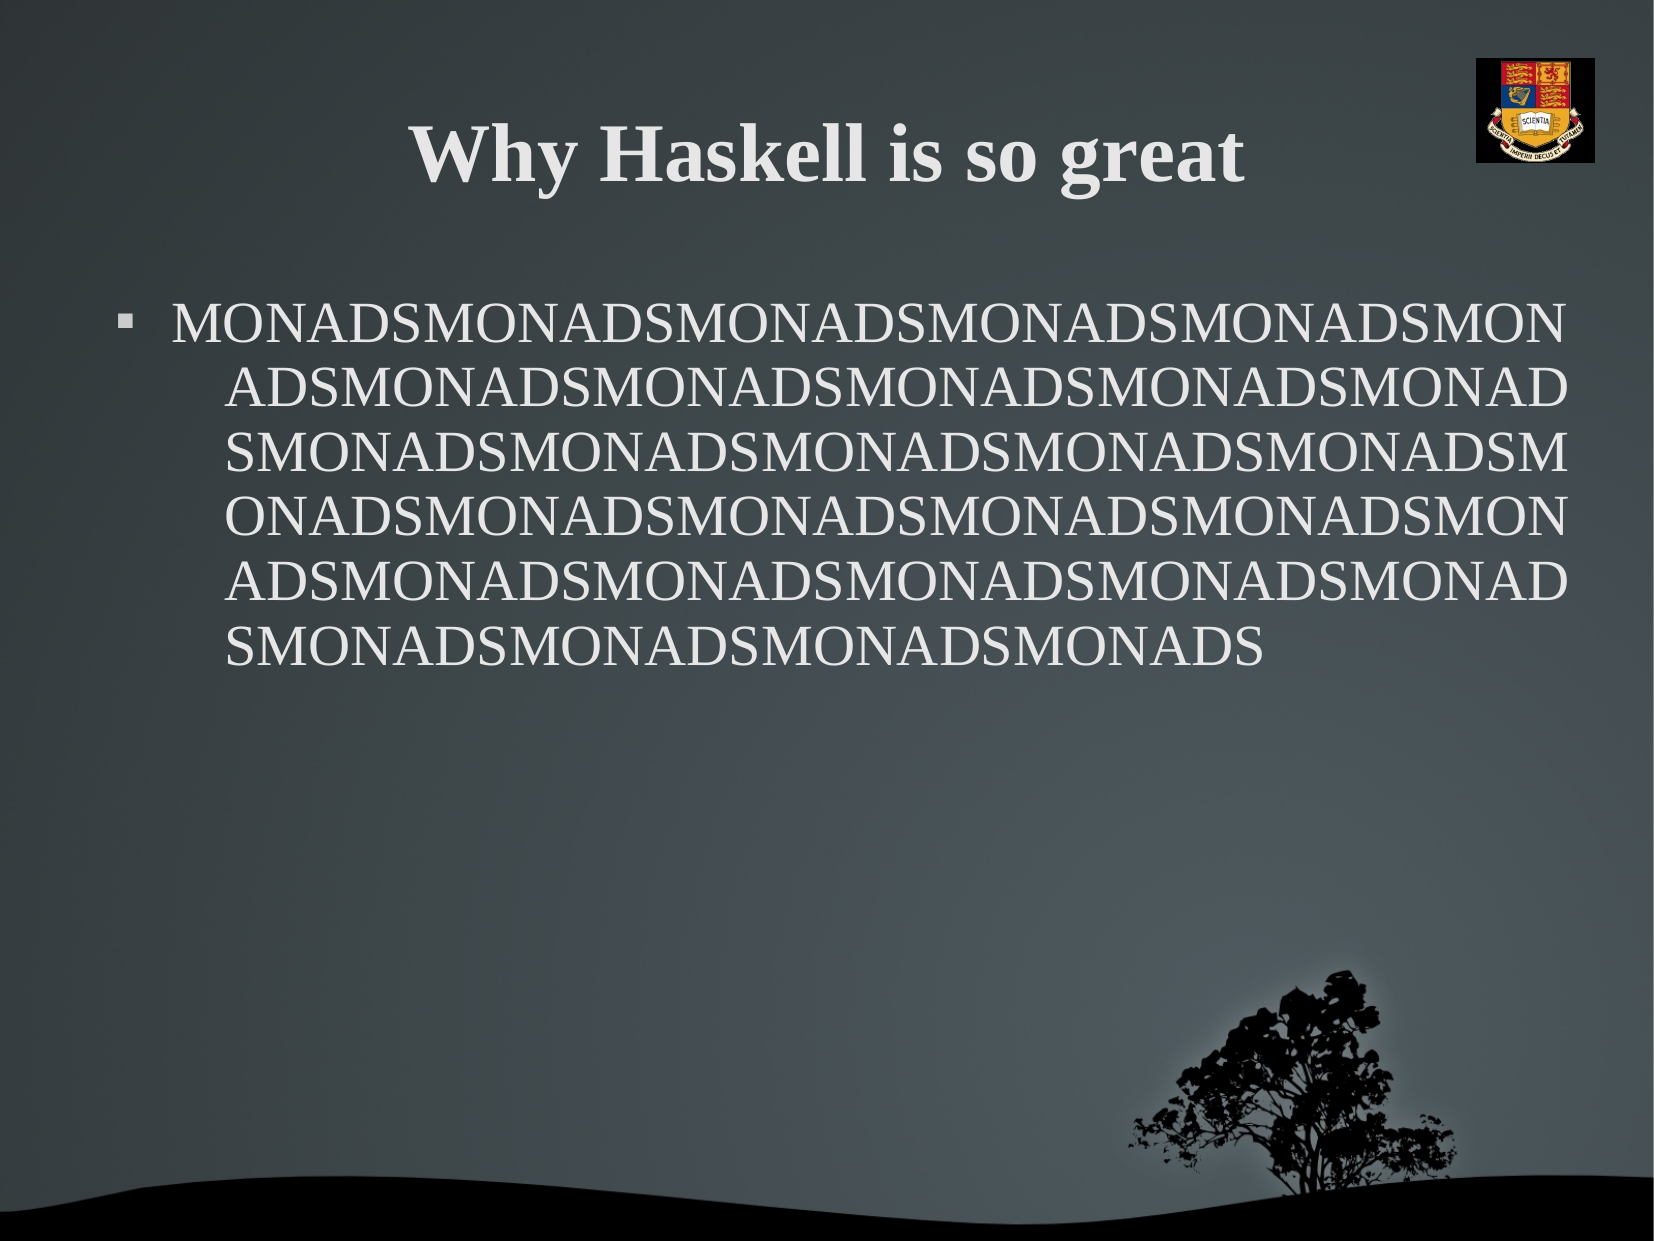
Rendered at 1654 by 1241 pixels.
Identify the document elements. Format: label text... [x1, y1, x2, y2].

picture [0, 0, 1654, 1241]
title Why Haskell is so great [82, 49, 1571, 257]
list MONADSMONADSMONADSMONADSMONADSMONADSMONADSMONADSMONADSMONADSMONADSMONADSMONADSMONADSMONADSMONADSMONADSMONADSMONADSMONADSMONADSMONADSMONADSMONADSMONADSMONADSMONADSMONADSMONADSMONADSMONADS [82, 290, 1571, 1109]
